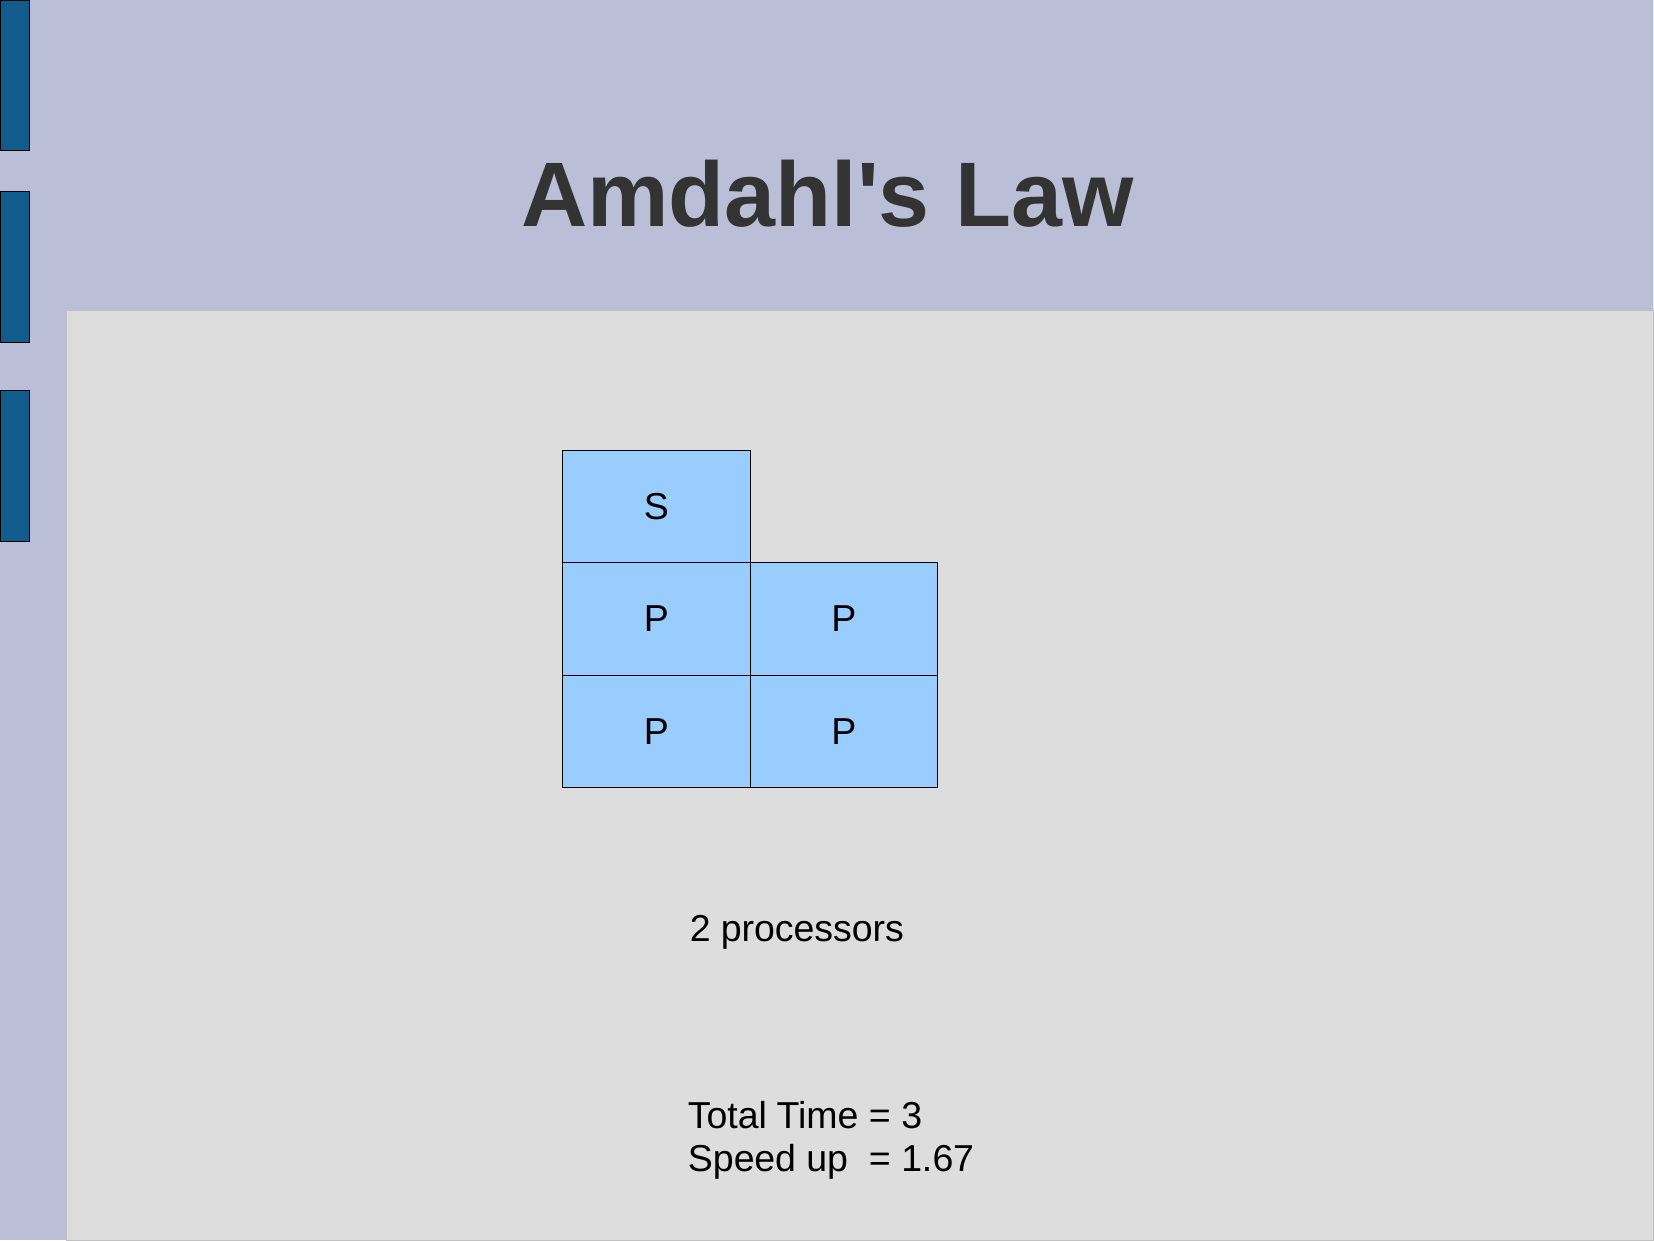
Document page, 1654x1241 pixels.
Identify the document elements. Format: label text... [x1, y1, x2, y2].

text_box S [562, 450, 751, 562]
text_box P [562, 676, 750, 788]
text_box P [750, 676, 938, 788]
title Amdahl's Law [121, 91, 1534, 299]
text_box P [562, 562, 750, 676]
text_box 2 processors [675, 900, 919, 957]
text_box Total Time = 3 Speed up = 1.67 [673, 1087, 990, 1187]
text_box P [750, 562, 938, 676]
